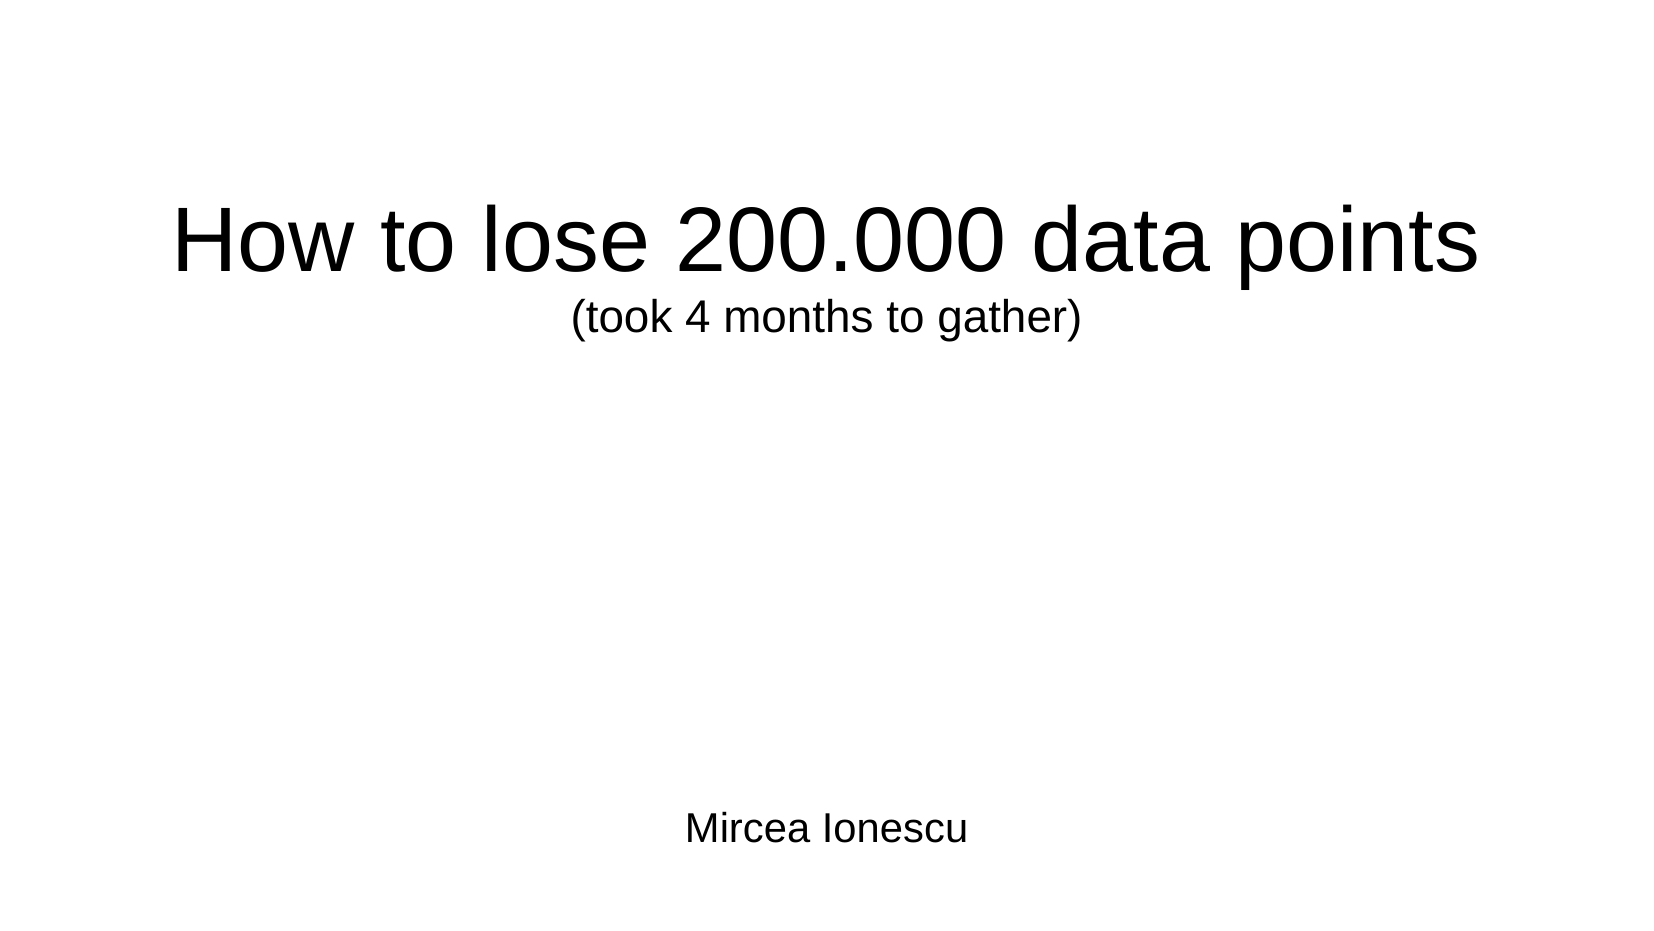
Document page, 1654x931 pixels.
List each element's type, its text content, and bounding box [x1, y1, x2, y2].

title How to lose 200.000 data points (took 4 months to gather) [82, 187, 1571, 343]
title Mircea Ionescu [82, 750, 1571, 906]
